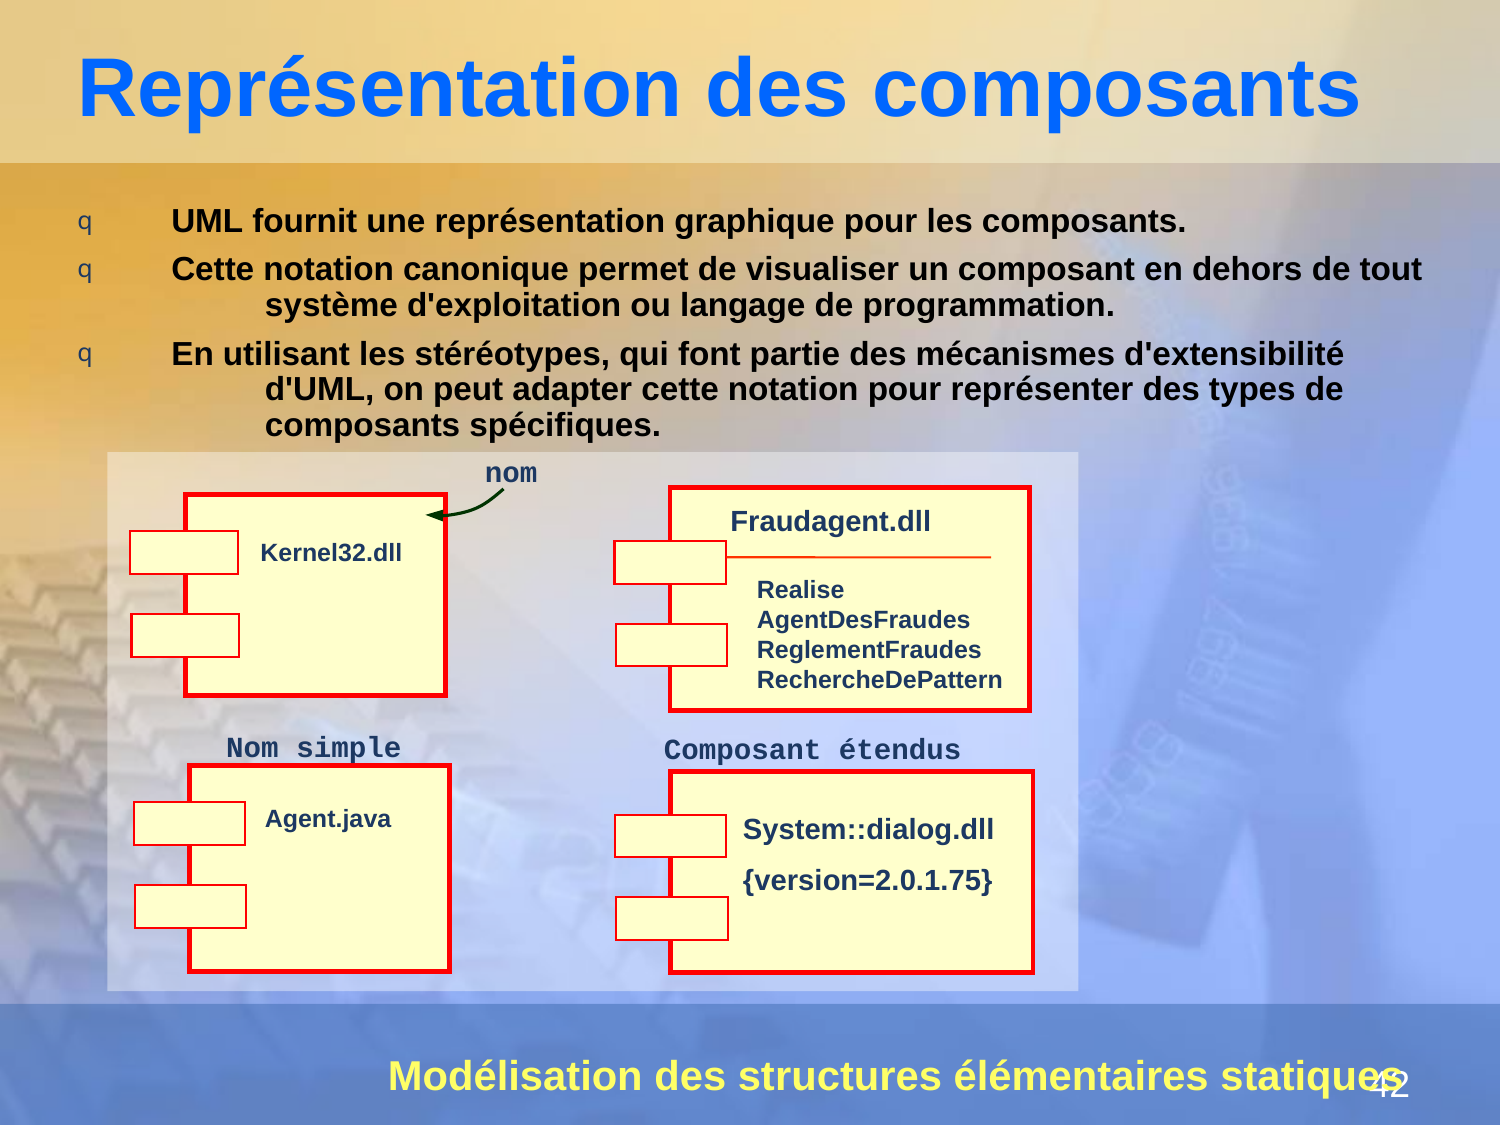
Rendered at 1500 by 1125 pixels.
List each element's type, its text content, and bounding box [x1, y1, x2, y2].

text_box Kernel32.dll [245, 529, 459, 575]
text_box [107, 453, 1078, 991]
text_box System::dialog.dll {version=2.0.1.75} [727, 802, 1012, 905]
text_box Fraudagent.dll [715, 495, 998, 546]
text_box Modélisation des structures élémentaires statiques [388, 1049, 1404, 1099]
text_box nom [469, 445, 585, 496]
text_box Composant étendus [648, 722, 989, 773]
text_box Realise AgentDesFraudes ReglementFraudes RechercheDePattern [741, 565, 1023, 701]
text_box Agent.java [249, 794, 463, 840]
title Représentation des composants [62, 37, 1469, 143]
list UML fournit une représentation graphique pour les composants. Cette notation canonique permet de visualiser un composant en dehors de tout système d'exploitation ou langage de programmation. En utilisant les stéréotypes, qui font partie des mécanismes d'extensibilité d'UML, on peut adapter cette notation pour représenter des types de composants spécifiques. [62, 196, 1470, 453]
text_box Nom simple [211, 721, 467, 772]
